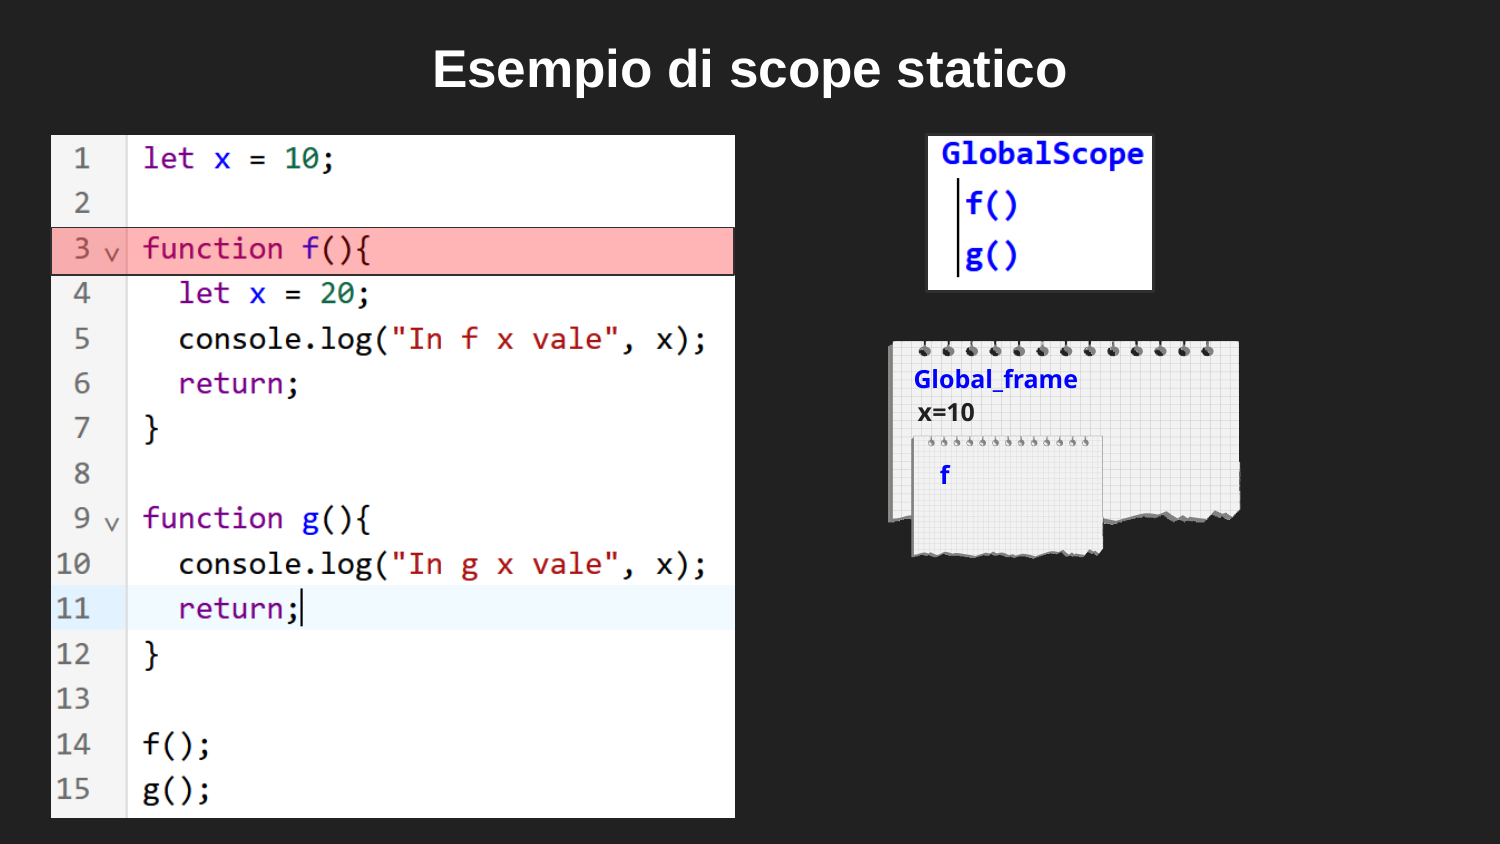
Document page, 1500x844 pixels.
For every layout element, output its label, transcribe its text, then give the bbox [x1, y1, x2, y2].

picture [882, 338, 1249, 561]
text_box f [924, 465, 1051, 505]
text_box Global_frame [898, 369, 1175, 409]
picture [928, 136, 1153, 290]
picture [51, 275, 735, 818]
picture [51, 135, 735, 227]
text_box x=10 [902, 402, 1180, 442]
text_box [51, 227, 735, 275]
title Esempio di scope statico [51, 20, 1449, 114]
